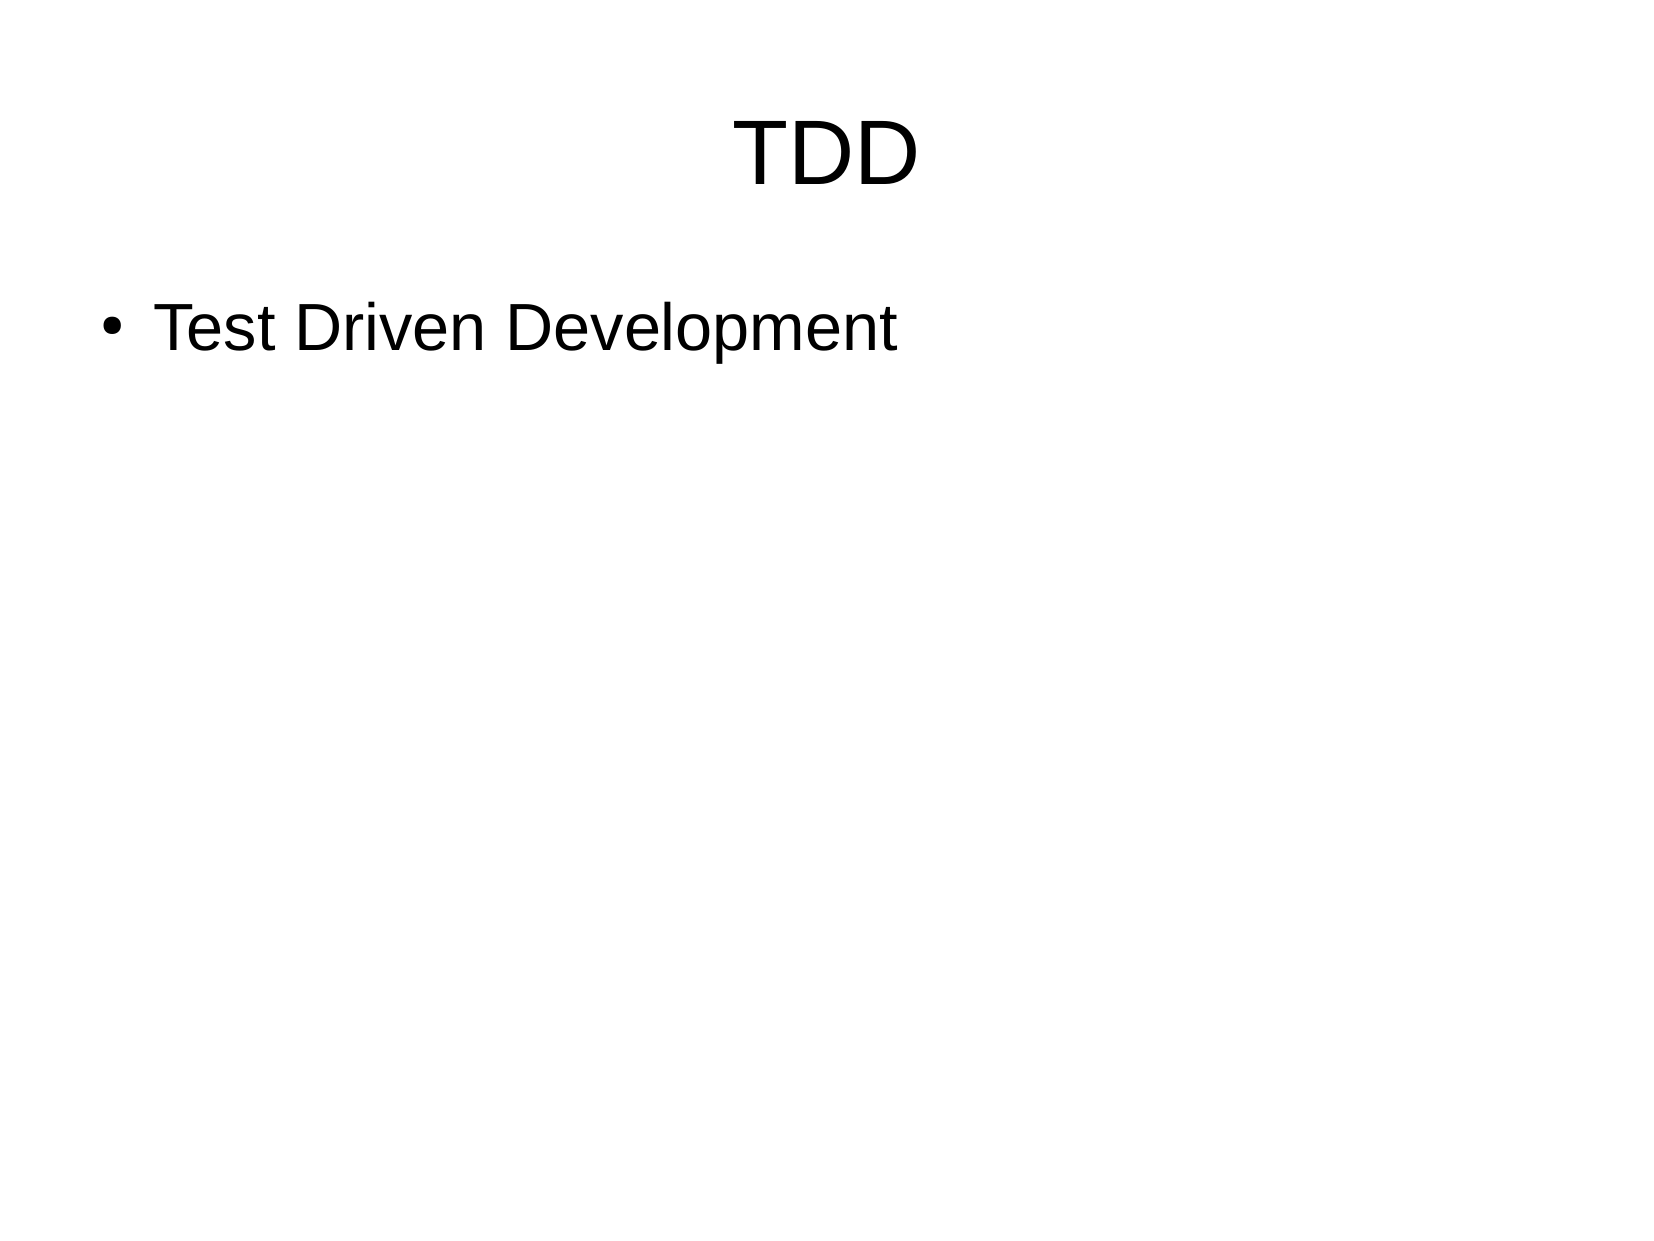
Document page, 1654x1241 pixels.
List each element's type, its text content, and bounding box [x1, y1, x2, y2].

title TDD [82, 49, 1571, 257]
list Test Driven Development [82, 290, 1571, 1010]
